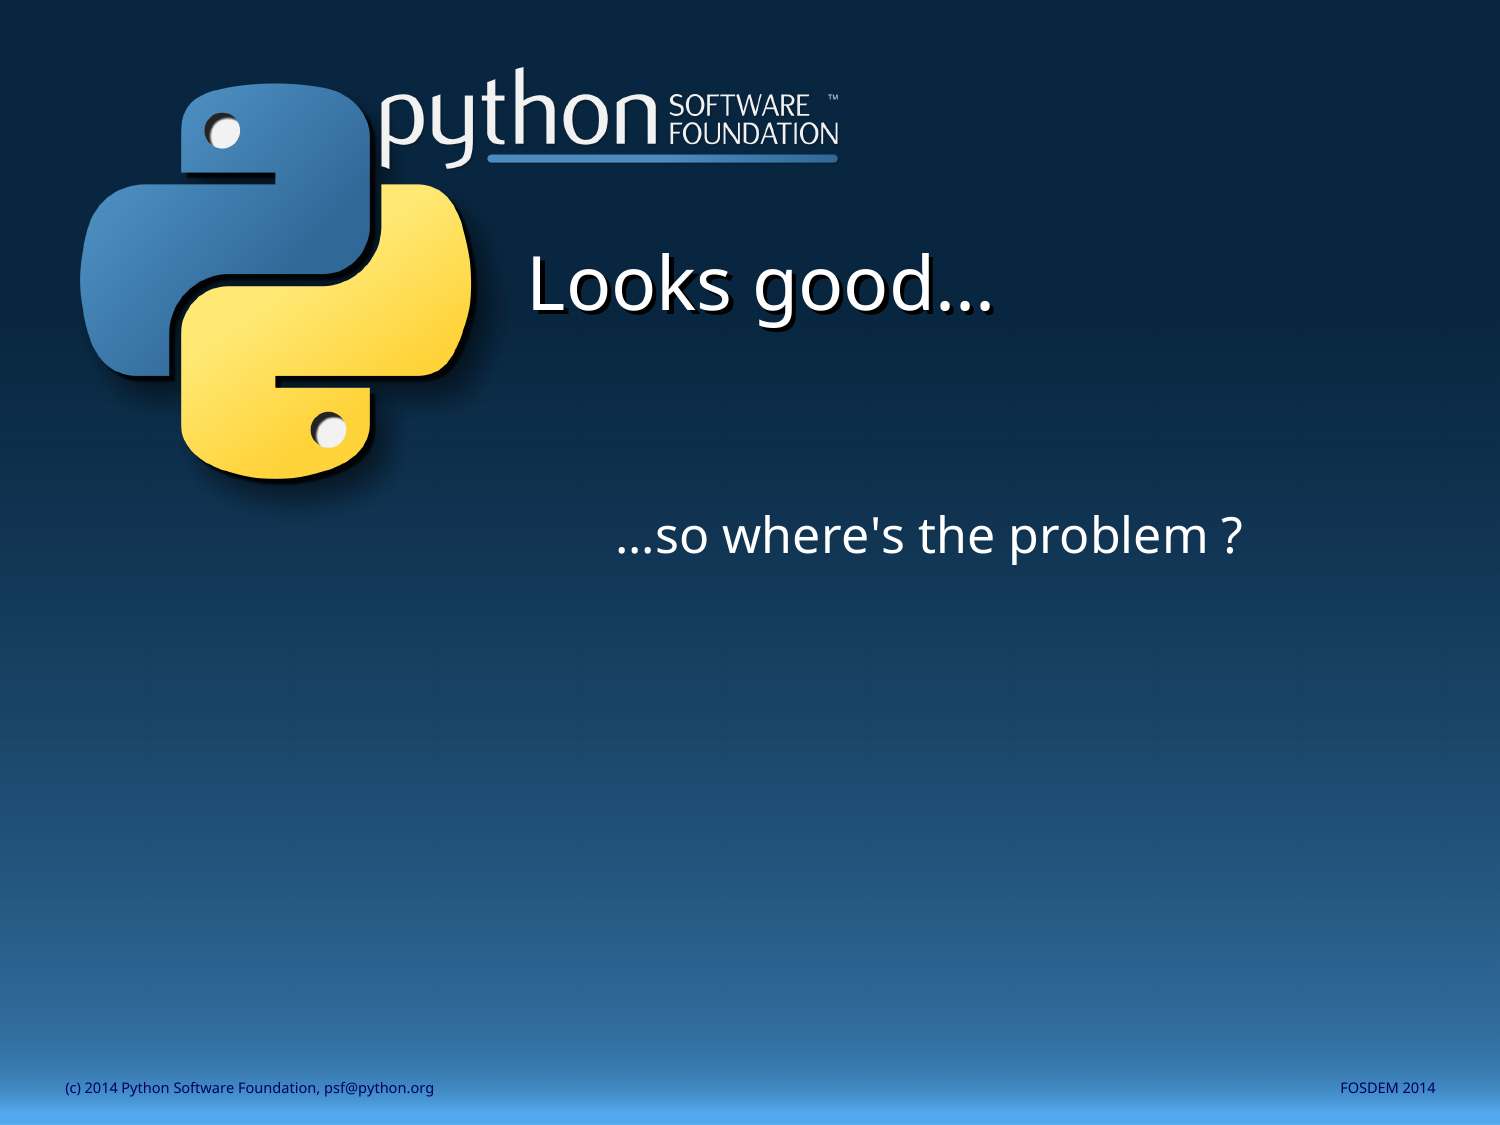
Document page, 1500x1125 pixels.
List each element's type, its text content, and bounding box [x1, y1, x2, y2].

list ...so where's the problem ? [544, 392, 1388, 1006]
picture [0, 0, 1500, 1125]
title Looks good... [512, 185, 1388, 377]
